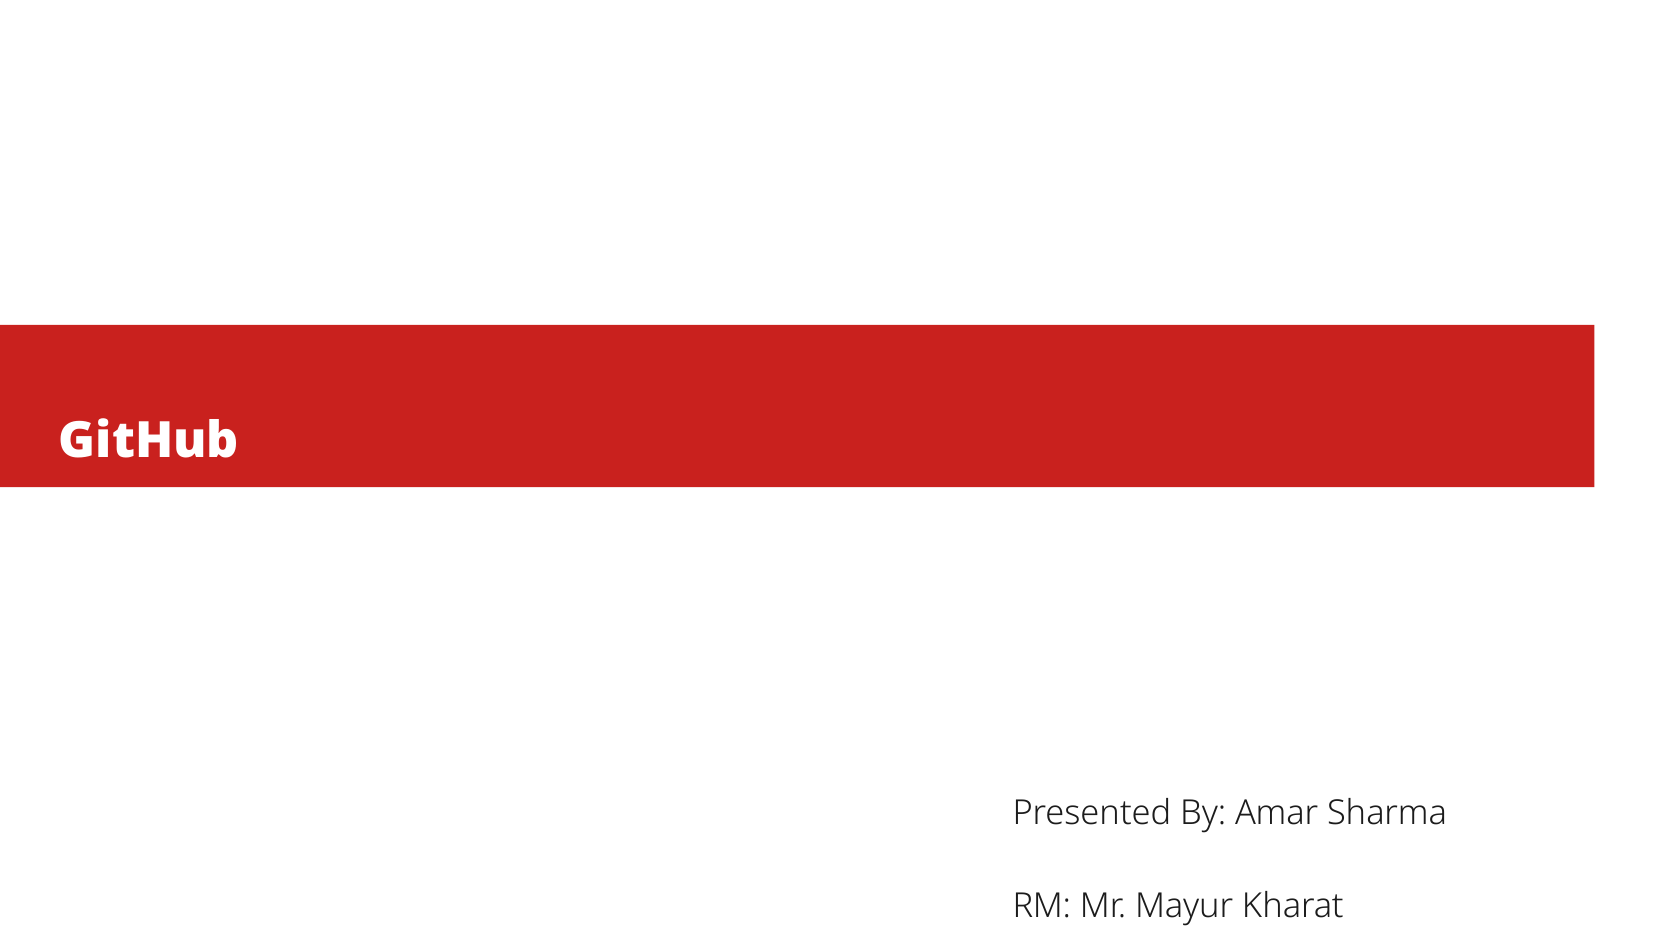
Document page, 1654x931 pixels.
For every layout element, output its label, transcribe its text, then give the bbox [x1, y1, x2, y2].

title GitHub [59, 354, 1565, 473]
subtitle Presented By: Amar Sharma RM: Mr. Mayur Kharat [1012, 741, 1637, 901]
